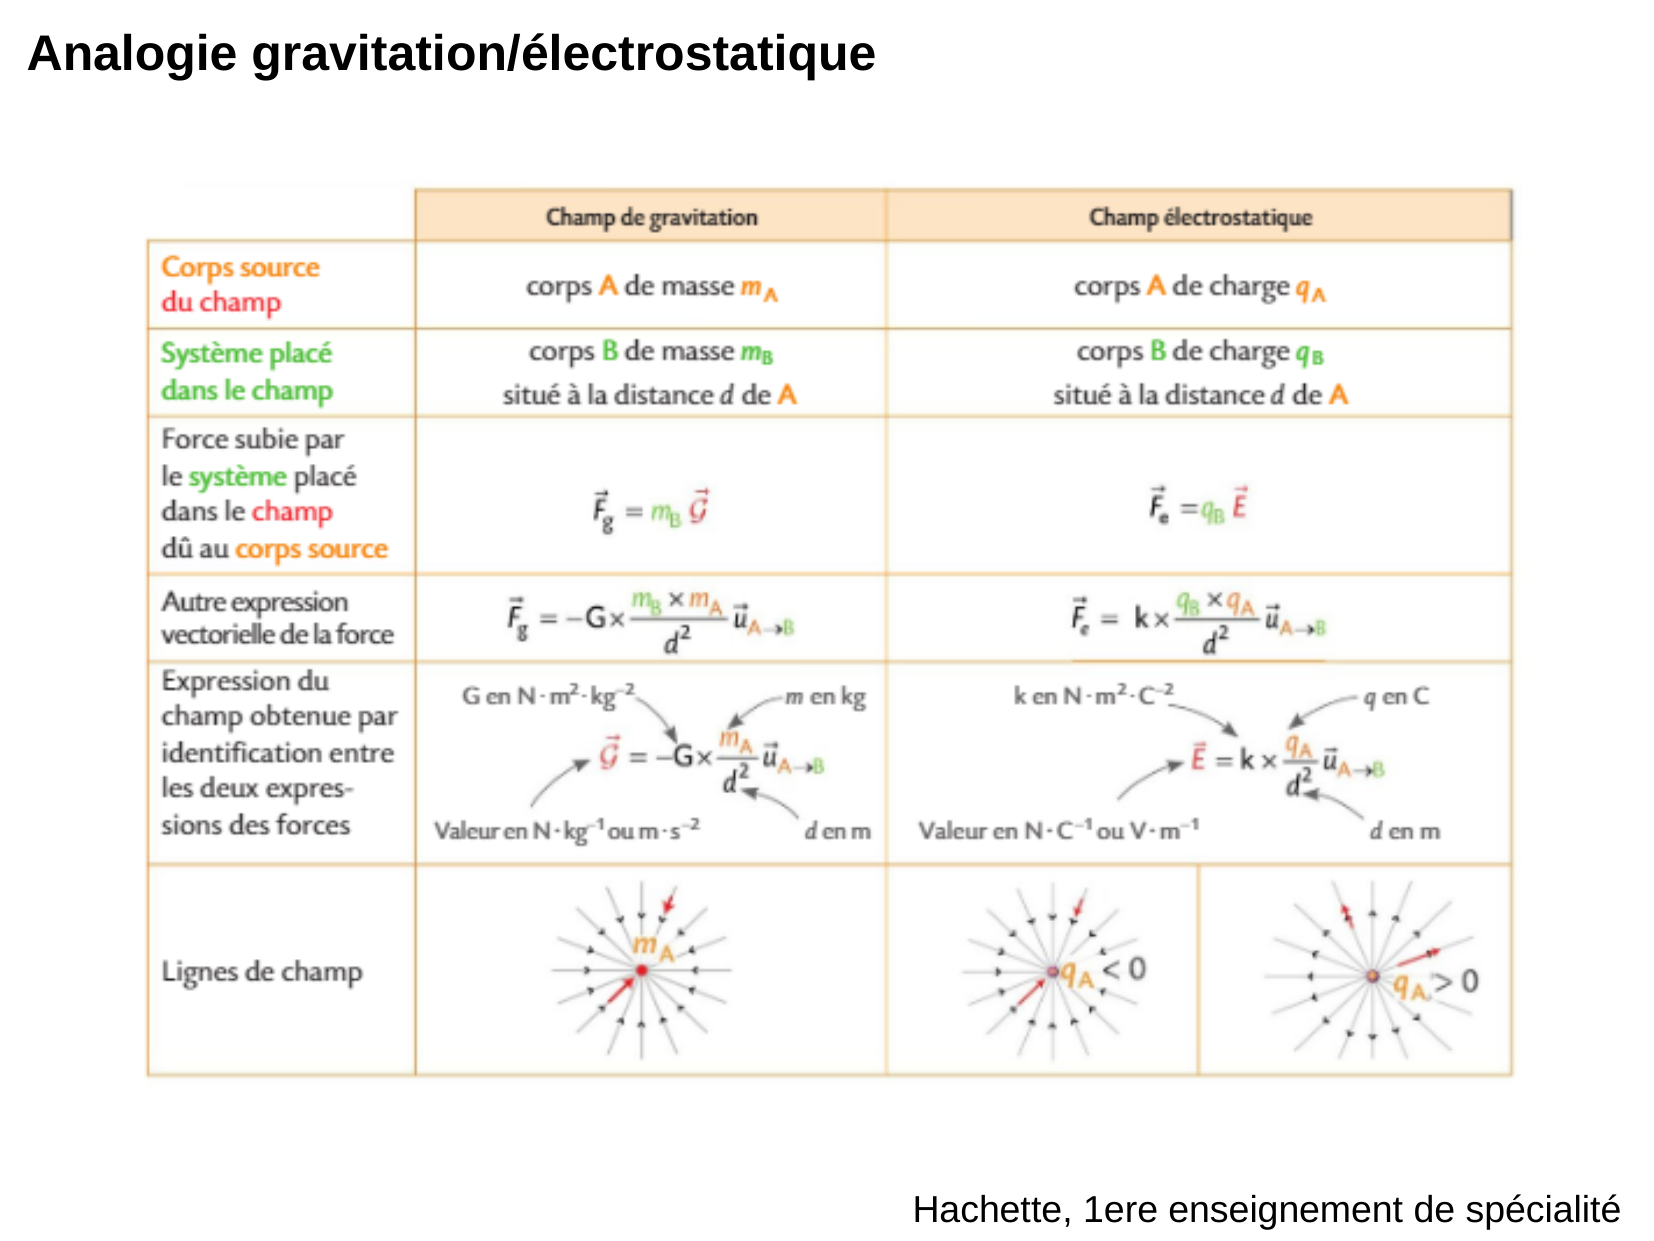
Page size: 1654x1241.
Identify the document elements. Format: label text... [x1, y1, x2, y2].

text_box Hachette, 1ere enseignement de spécialité [897, 1181, 1654, 1238]
text_box Analogie gravitation/électrostatique [11, 17, 898, 90]
picture [129, 177, 1539, 1093]
